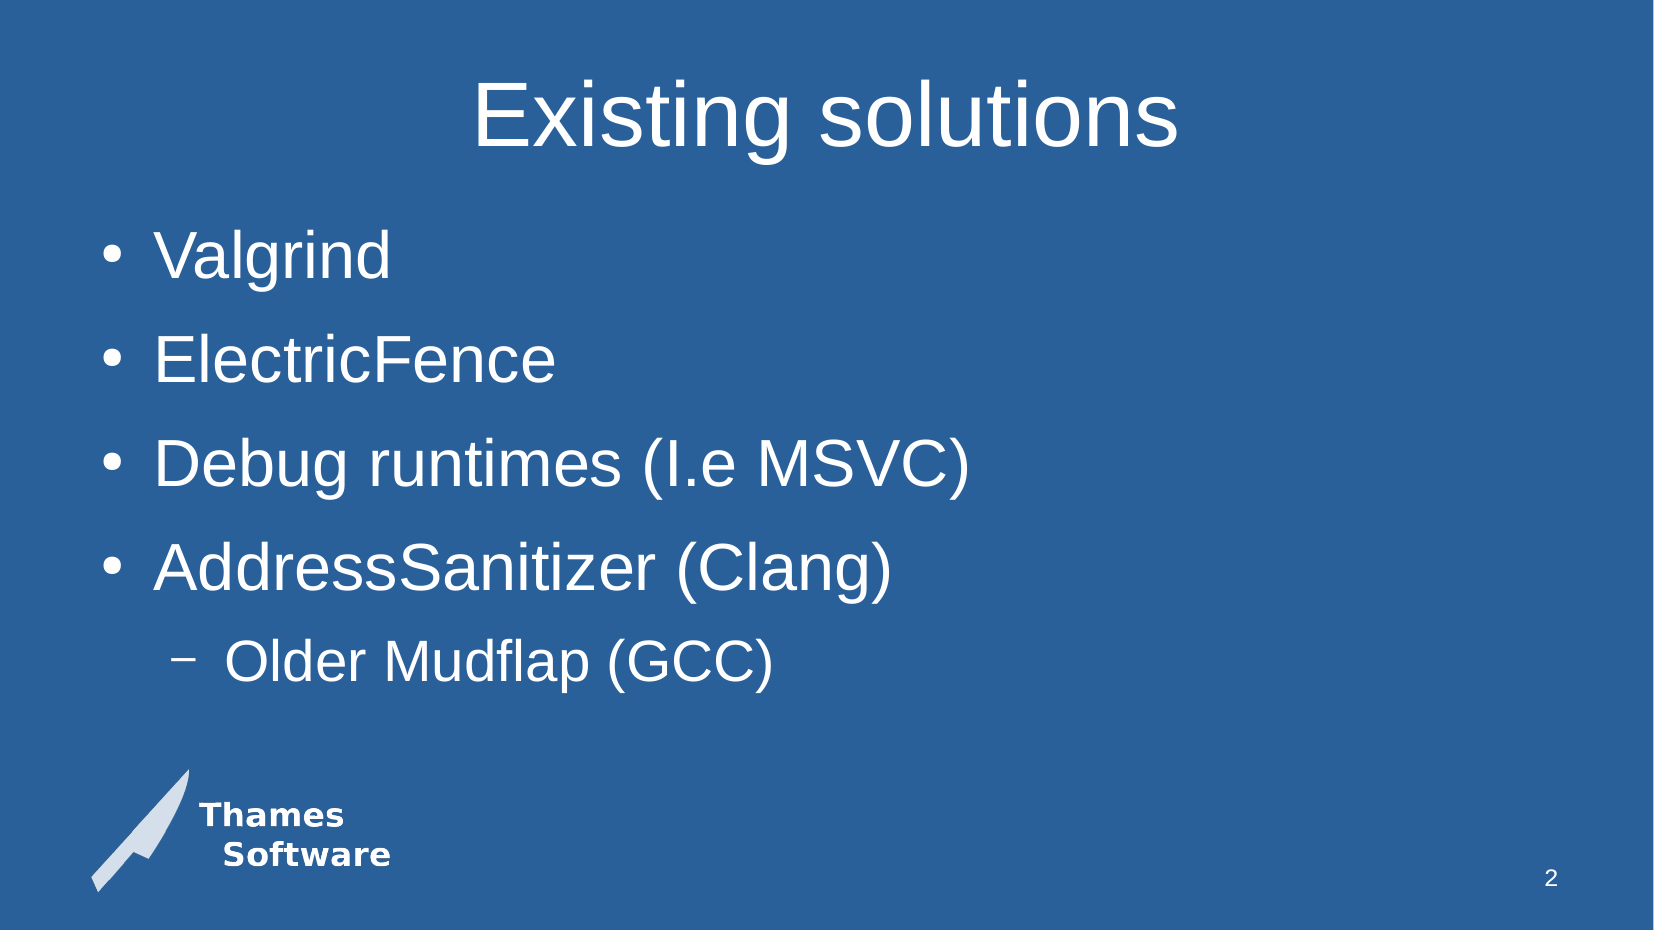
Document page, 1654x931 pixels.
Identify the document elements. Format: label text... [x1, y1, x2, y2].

title Existing solutions [82, 37, 1571, 193]
picture [82, 758, 421, 907]
list Valgrind ElectricFence Debug runtimes (I.e MSVC) AddressSanitizer (Clang) Older Mudflap (GCC) [82, 217, 1571, 758]
